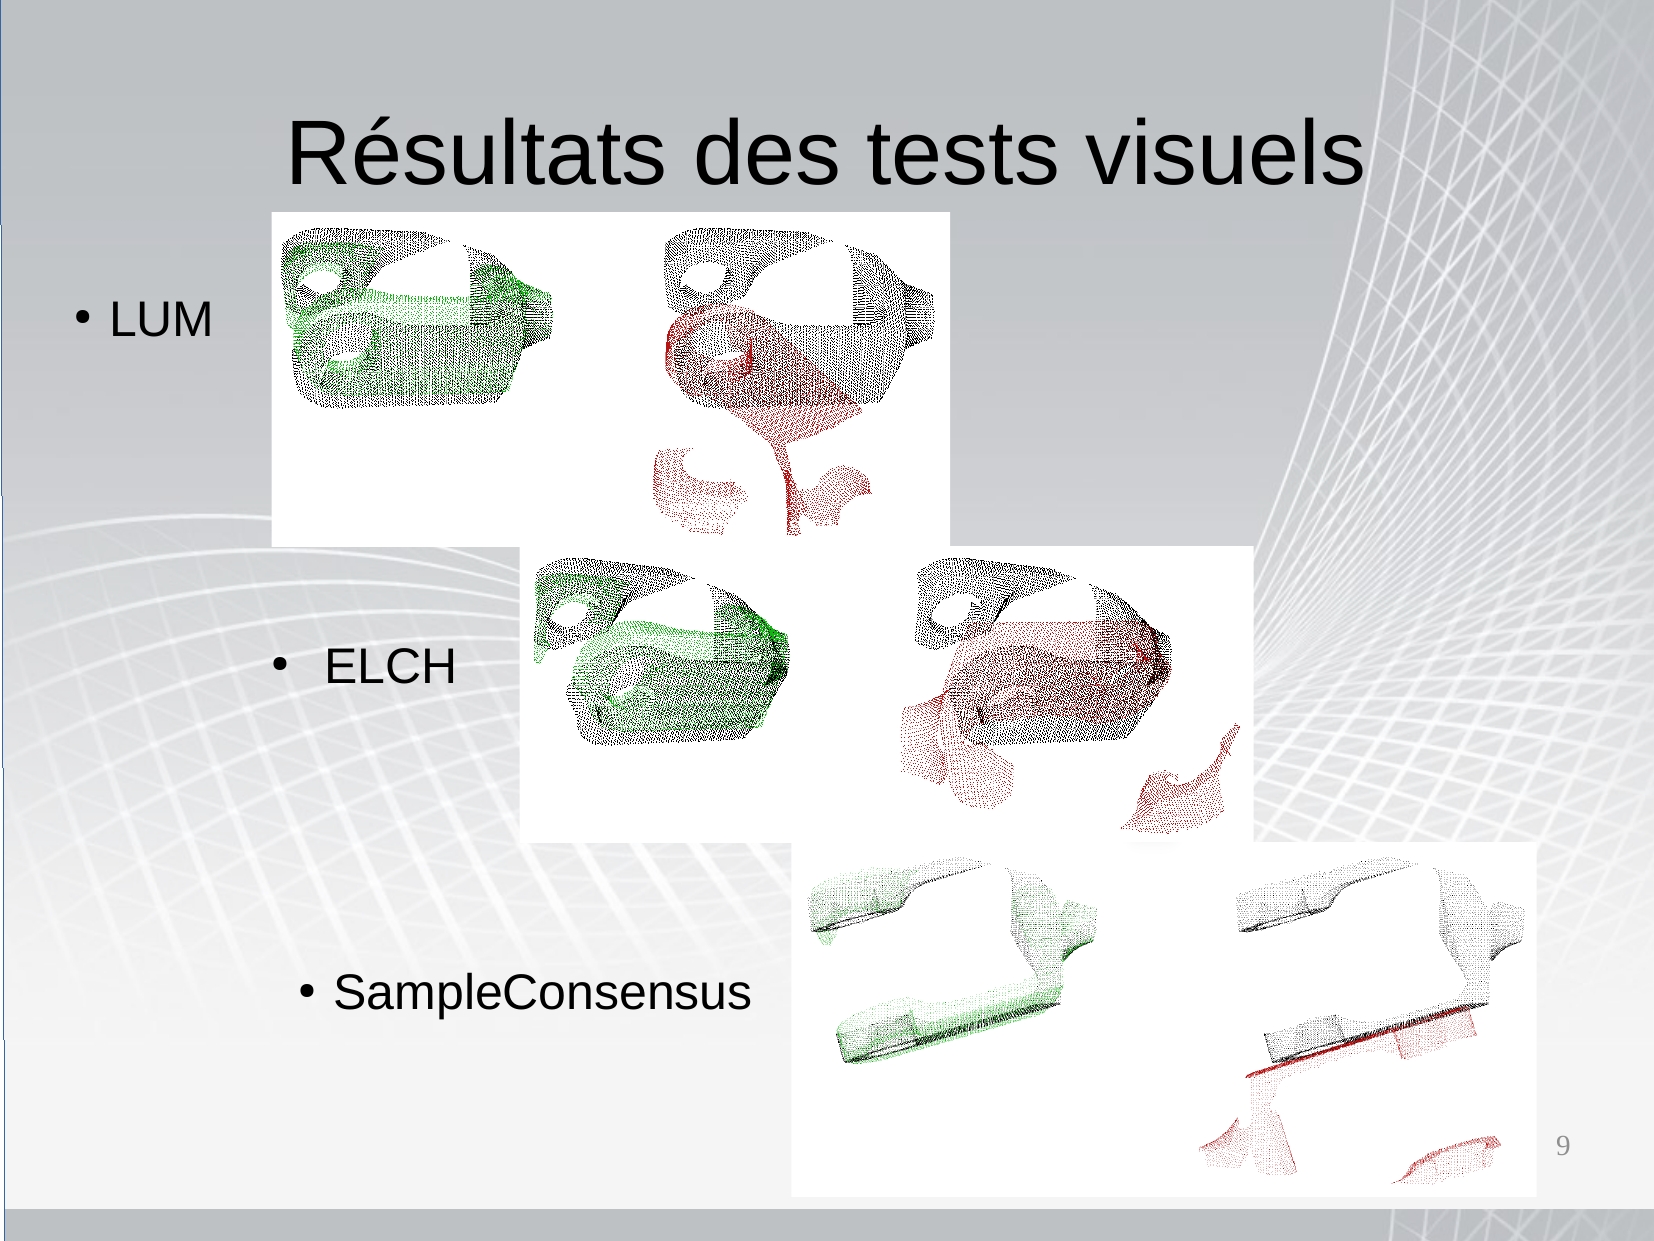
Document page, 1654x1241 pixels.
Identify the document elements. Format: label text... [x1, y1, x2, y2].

picture [271, 257, 1537, 1197]
title Résultats des tests visuels [82, 49, 1571, 257]
text_box SampleConsensus [283, 956, 792, 1084]
text_box LUM [59, 283, 319, 355]
text_box [0, 0, 1654, 1241]
list ELCH [253, 637, 591, 738]
